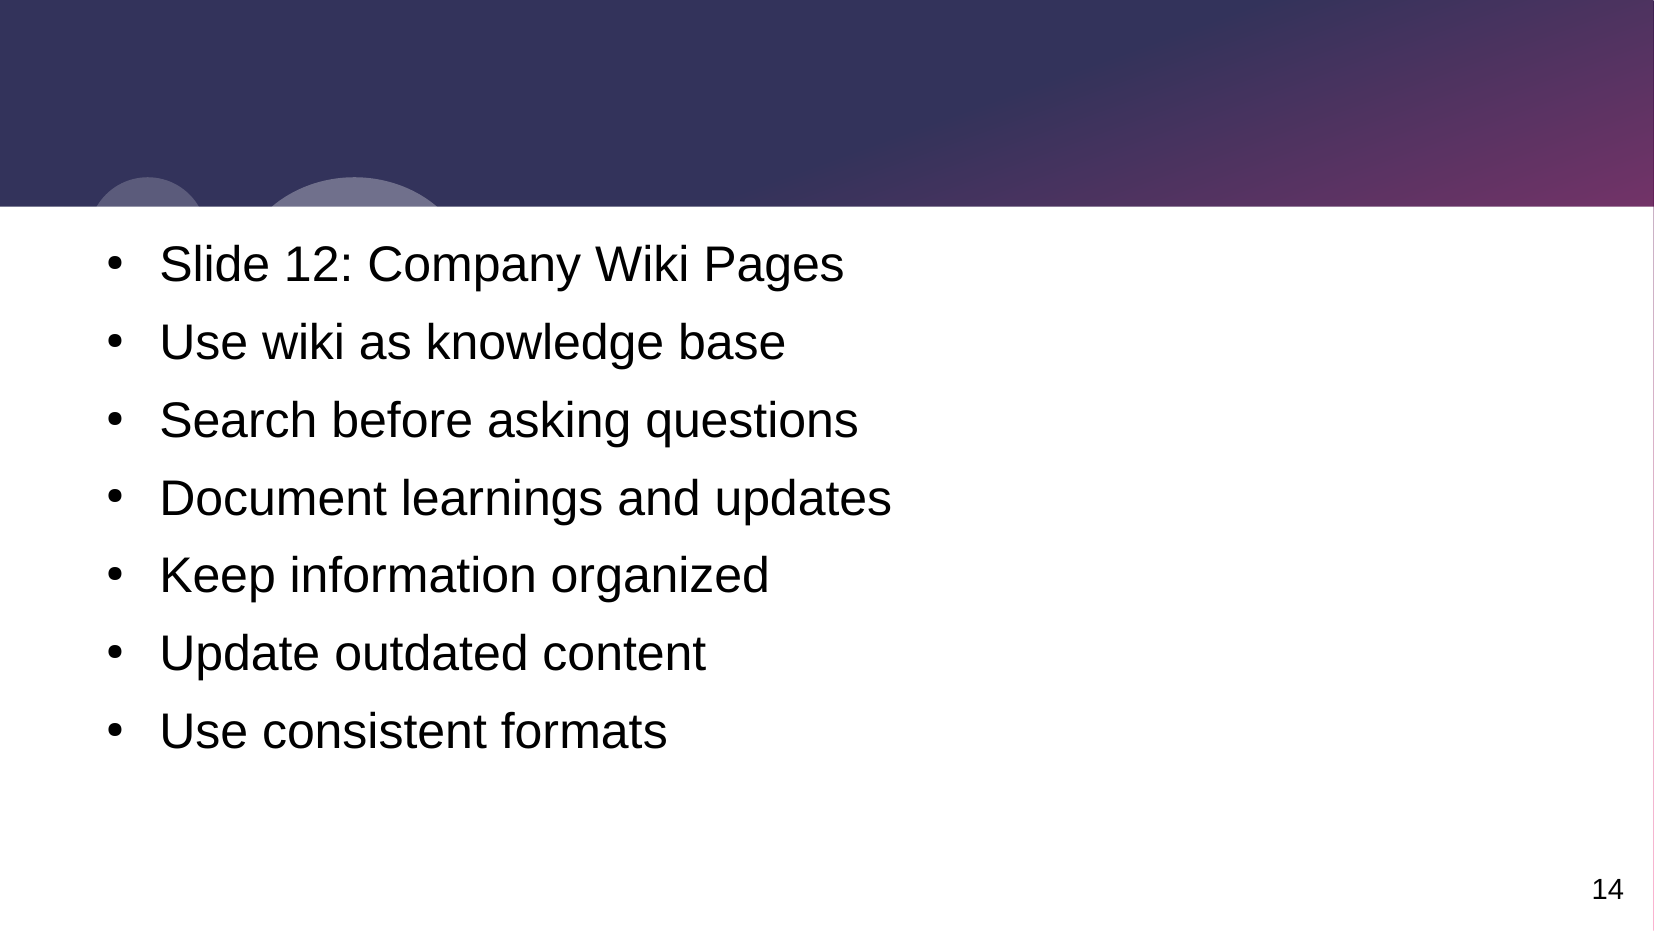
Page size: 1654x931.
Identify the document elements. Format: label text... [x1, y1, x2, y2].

list Slide 12: Company Wiki Pages Use wiki as knowledge base Search before asking questions Document learnings and updates Keep information organized Update outdated content Use consistent formats [88, 236, 1565, 827]
